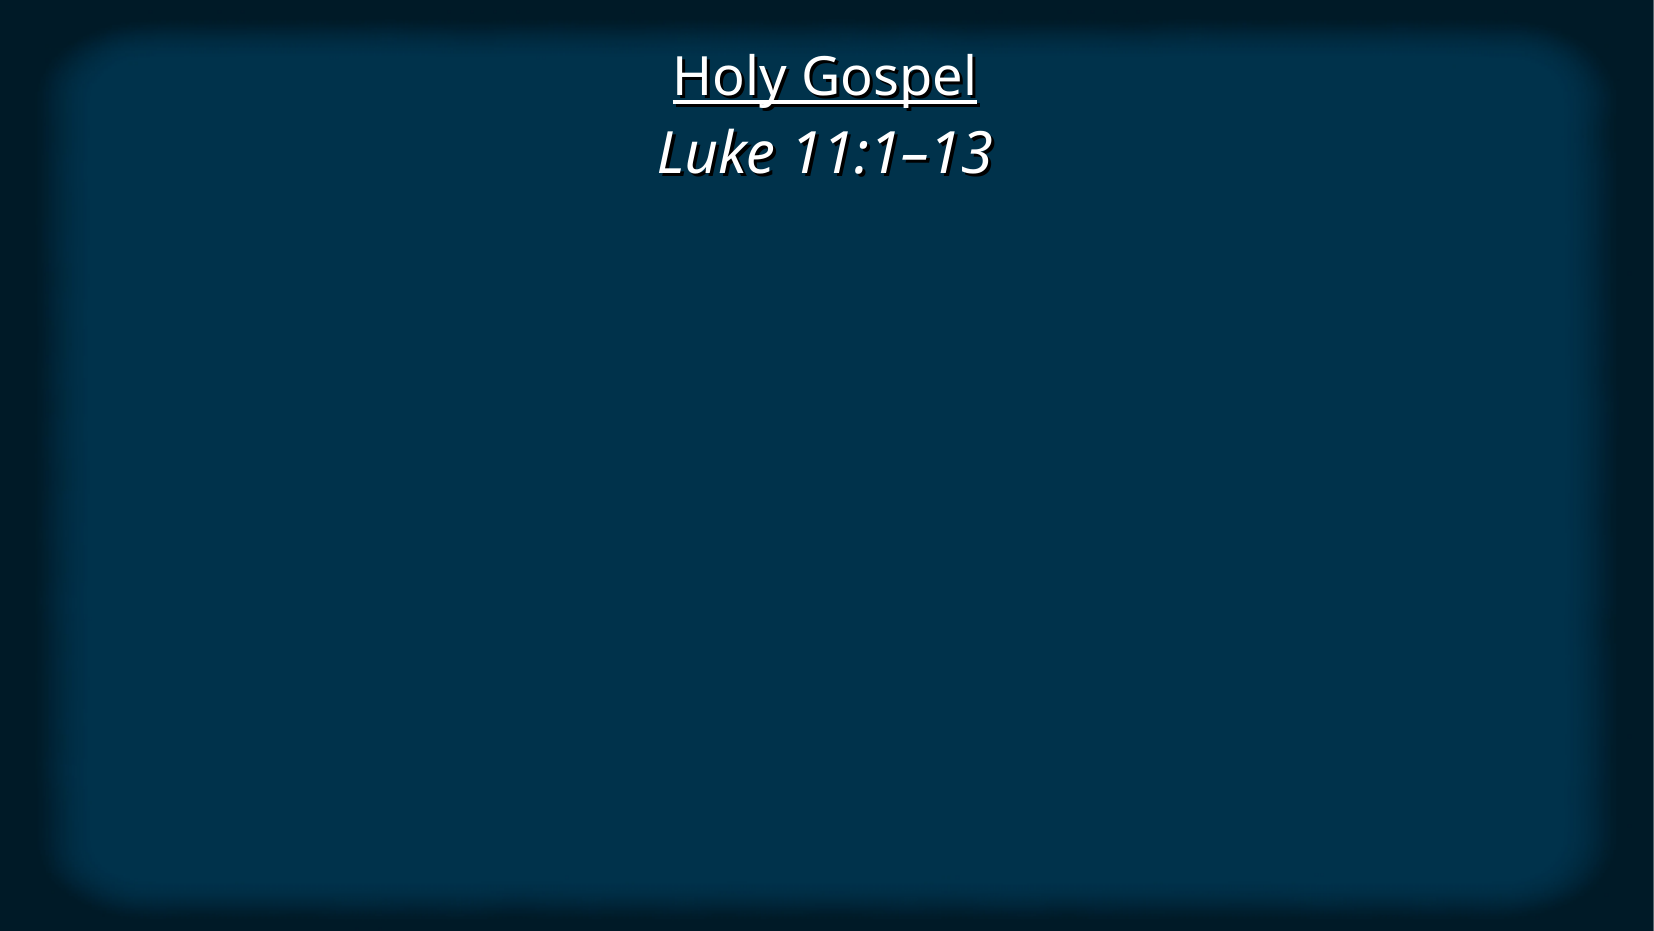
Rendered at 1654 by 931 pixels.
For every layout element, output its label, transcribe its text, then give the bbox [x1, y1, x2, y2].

picture [0, 0, 1654, 931]
text_box Holy Gospel Luke 11:1–13 [90, 30, 1561, 194]
